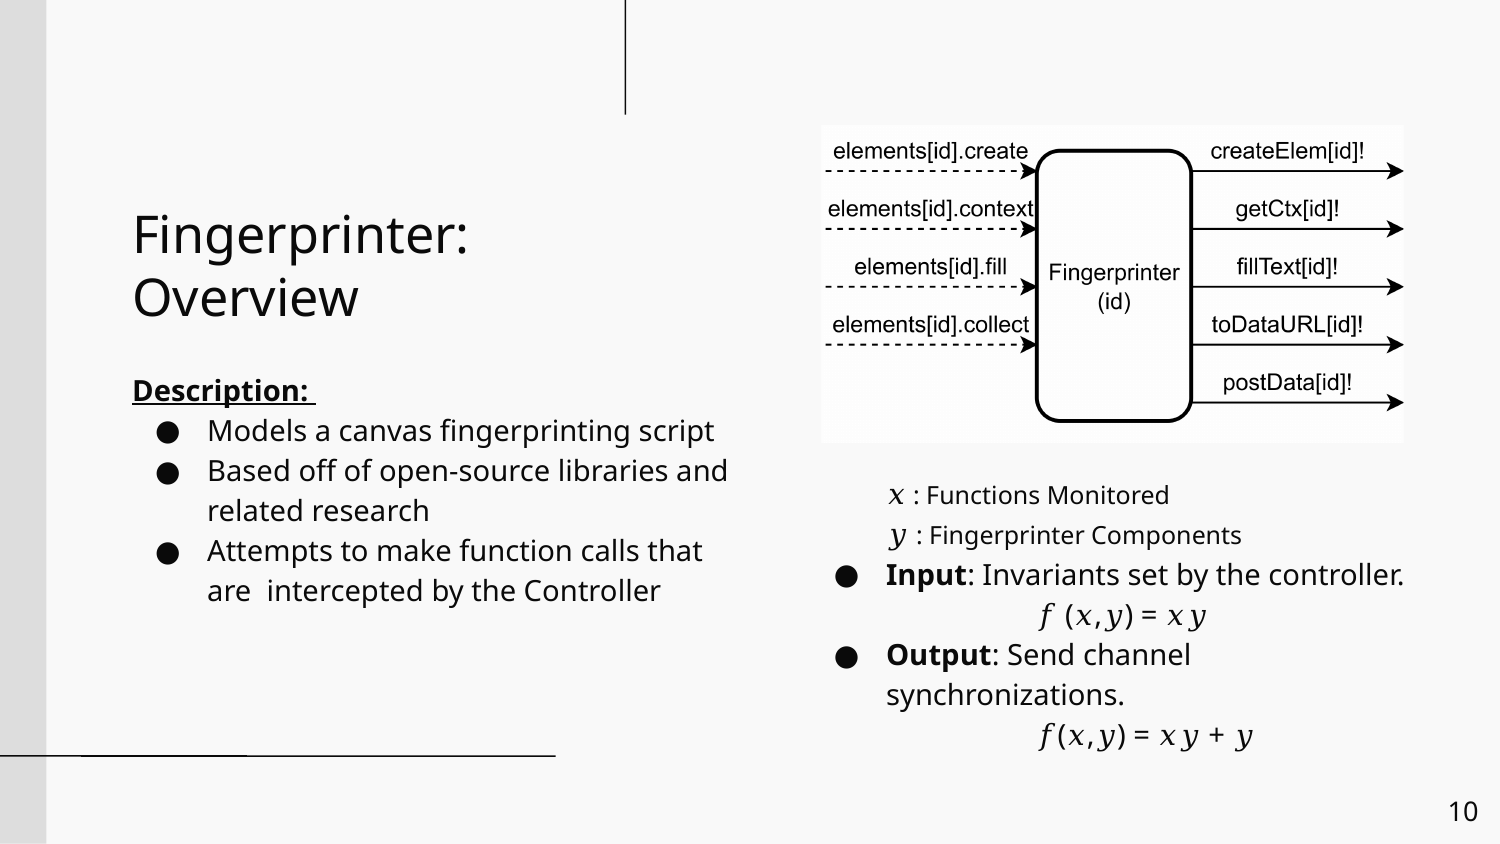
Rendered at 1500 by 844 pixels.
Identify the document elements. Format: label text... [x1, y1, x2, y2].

slide_number <number> [1403, 779, 1494, 844]
picture [821, 125, 1404, 443]
title Fingerprinter: Overview [116, 186, 575, 351]
subtitle 𝑥 : Functions Monitored 𝑦 : Fingerprinter Components Input: Invariants set by the controller. 𝑓 (𝑥,𝑦) = 𝑥𝑦 Output: Send channel synchronizations. 𝑓(𝑥,𝑦) = 𝑥𝑦 + 𝑦 [796, 455, 1429, 718]
subtitle Description: Models a canvas fingerprinting script Based off of open-source libraries and related research Attempts to make function calls that are intercepted by the Controller [116, 351, 750, 615]
